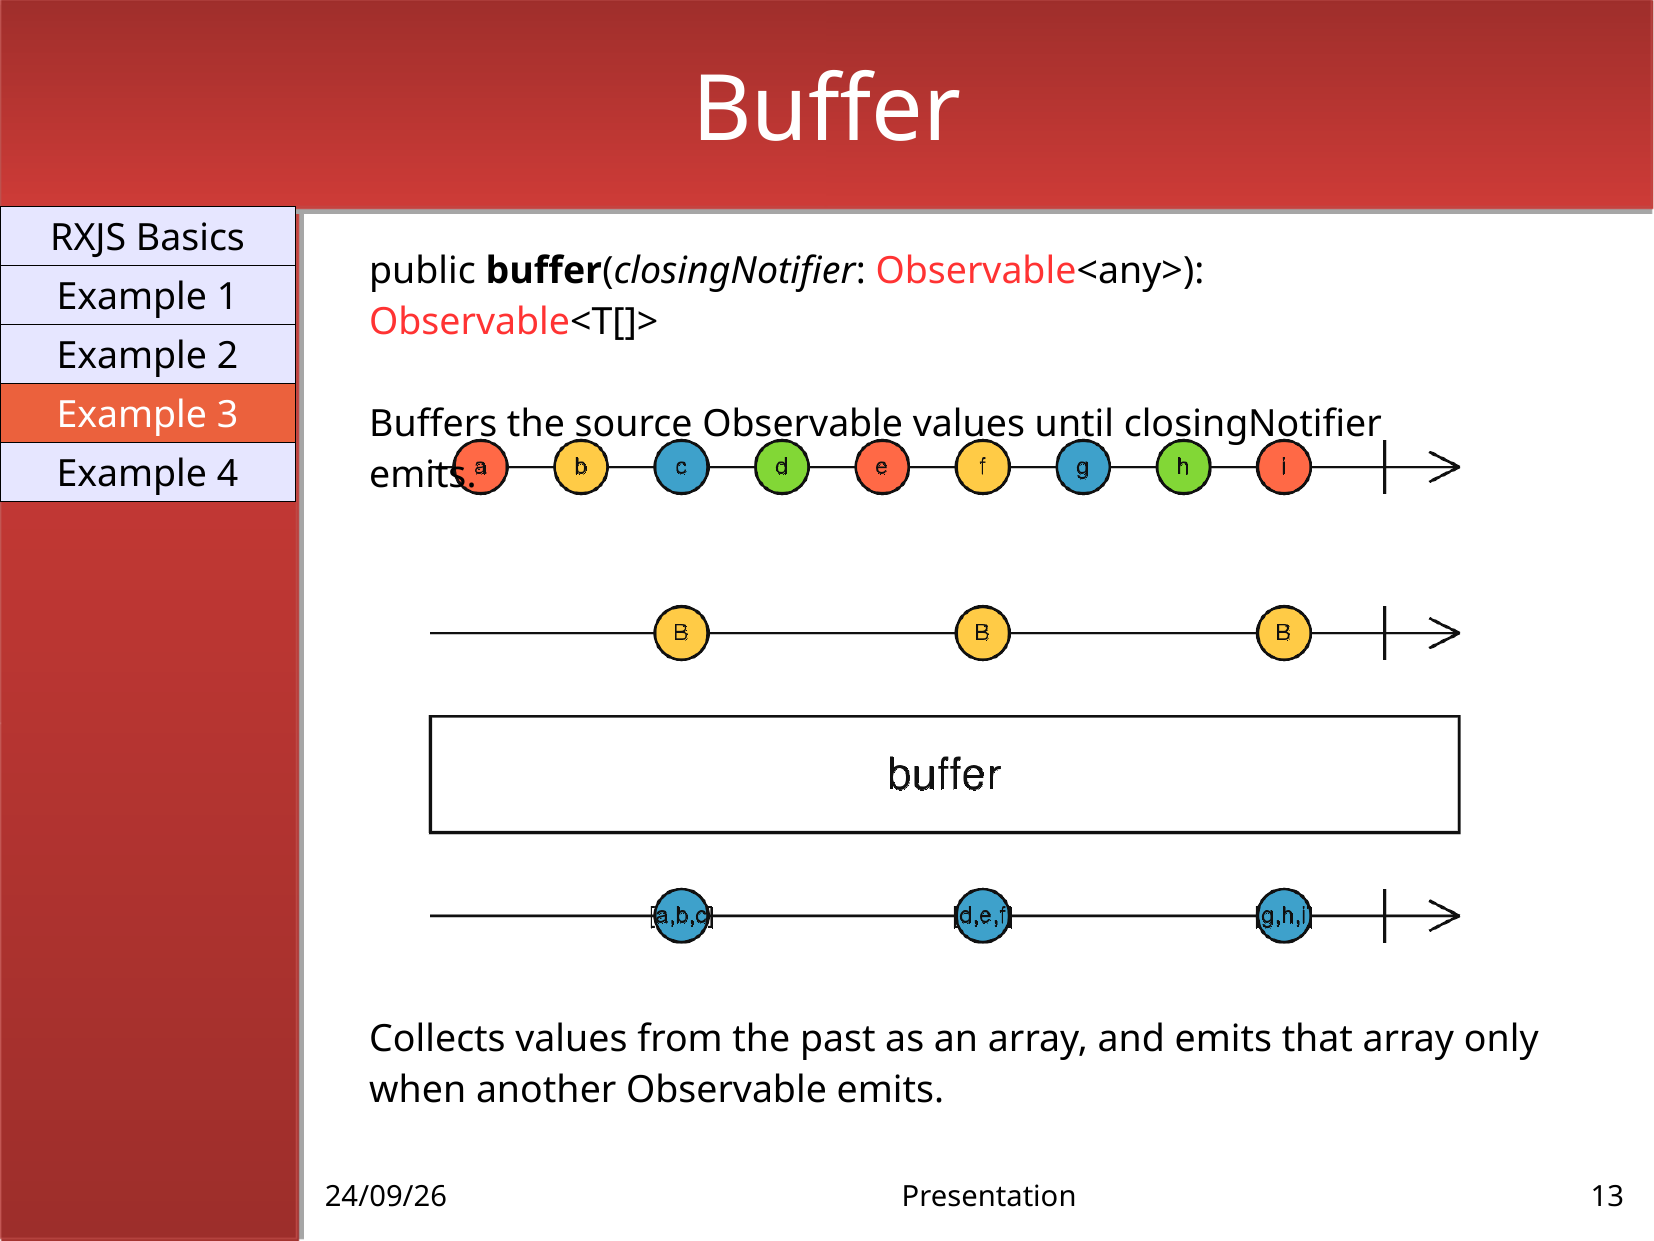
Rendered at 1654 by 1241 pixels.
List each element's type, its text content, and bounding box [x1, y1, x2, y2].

text_box Example 1 [0, 265, 296, 324]
text_box Example 3 [0, 384, 296, 442]
picture [413, 393, 1475, 998]
text_box RXJS Basics [0, 206, 296, 265]
title Buffer [29, 31, 1625, 178]
text_box Collects values from the past as an array, and emits that array only when another Observable emits. [354, 1003, 1595, 1114]
text_box public buffer(closingNotifier: Observable<any>): Observable<T[]> Buffers the source Observable values until closingNotifier emits. [354, 236, 1506, 393]
text_box Example 4 [0, 442, 296, 502]
picture [0, 0, 1654, 1241]
text_box Example 2 [0, 324, 296, 384]
